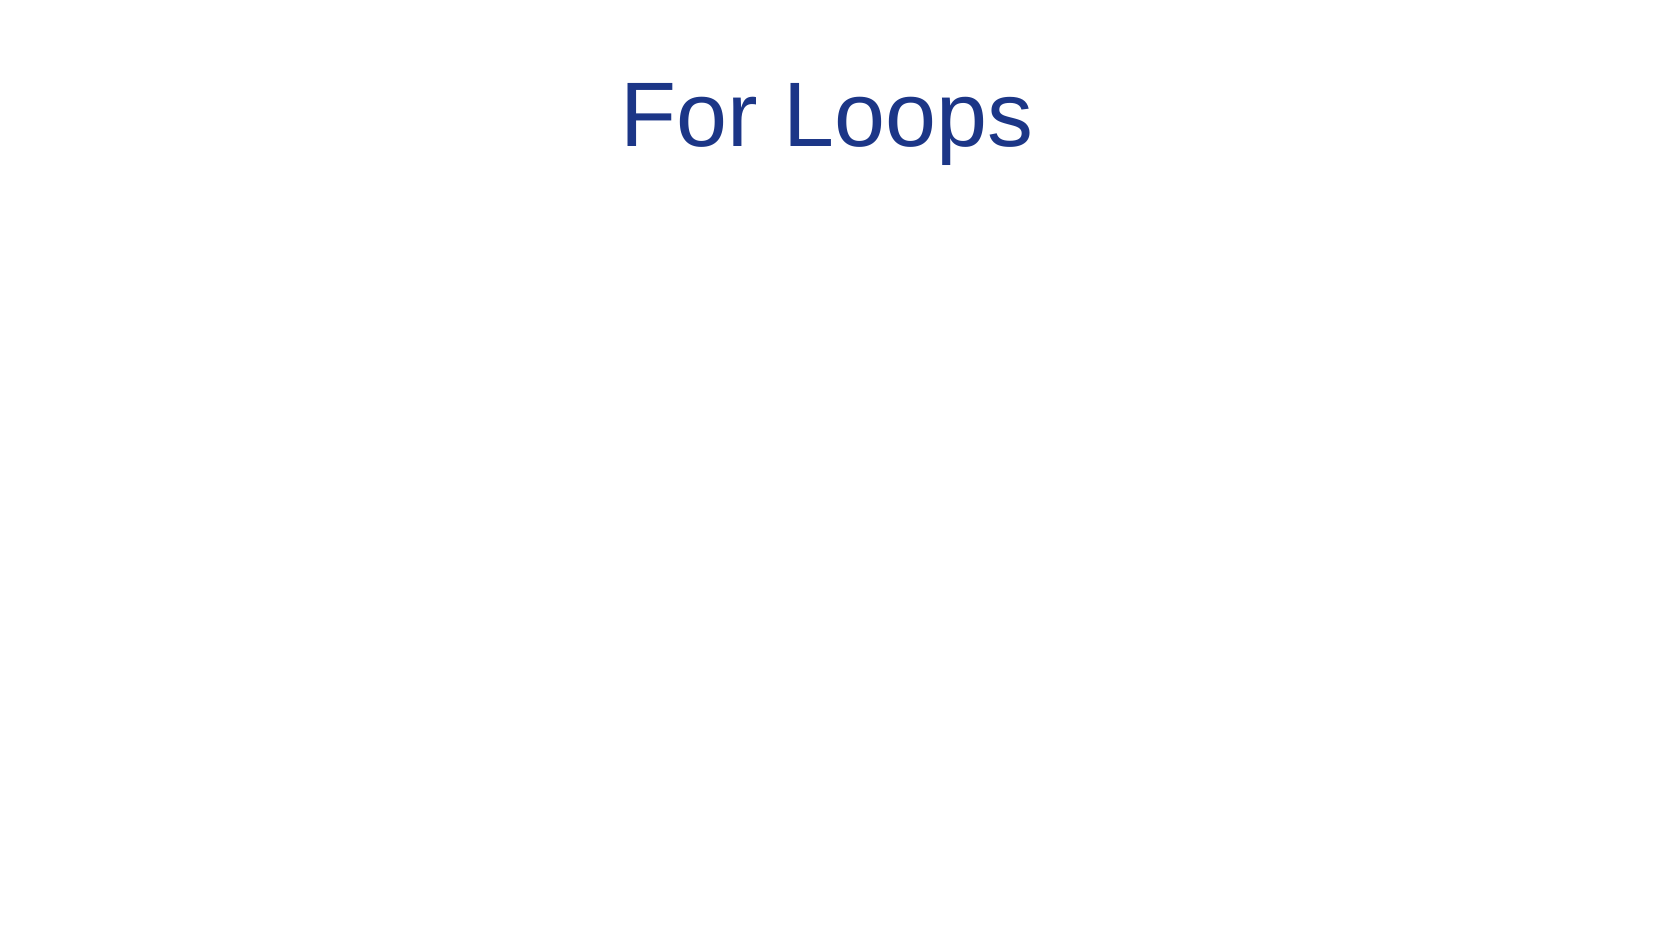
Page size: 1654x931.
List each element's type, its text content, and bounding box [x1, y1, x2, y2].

title For Loops [82, 37, 1572, 193]
